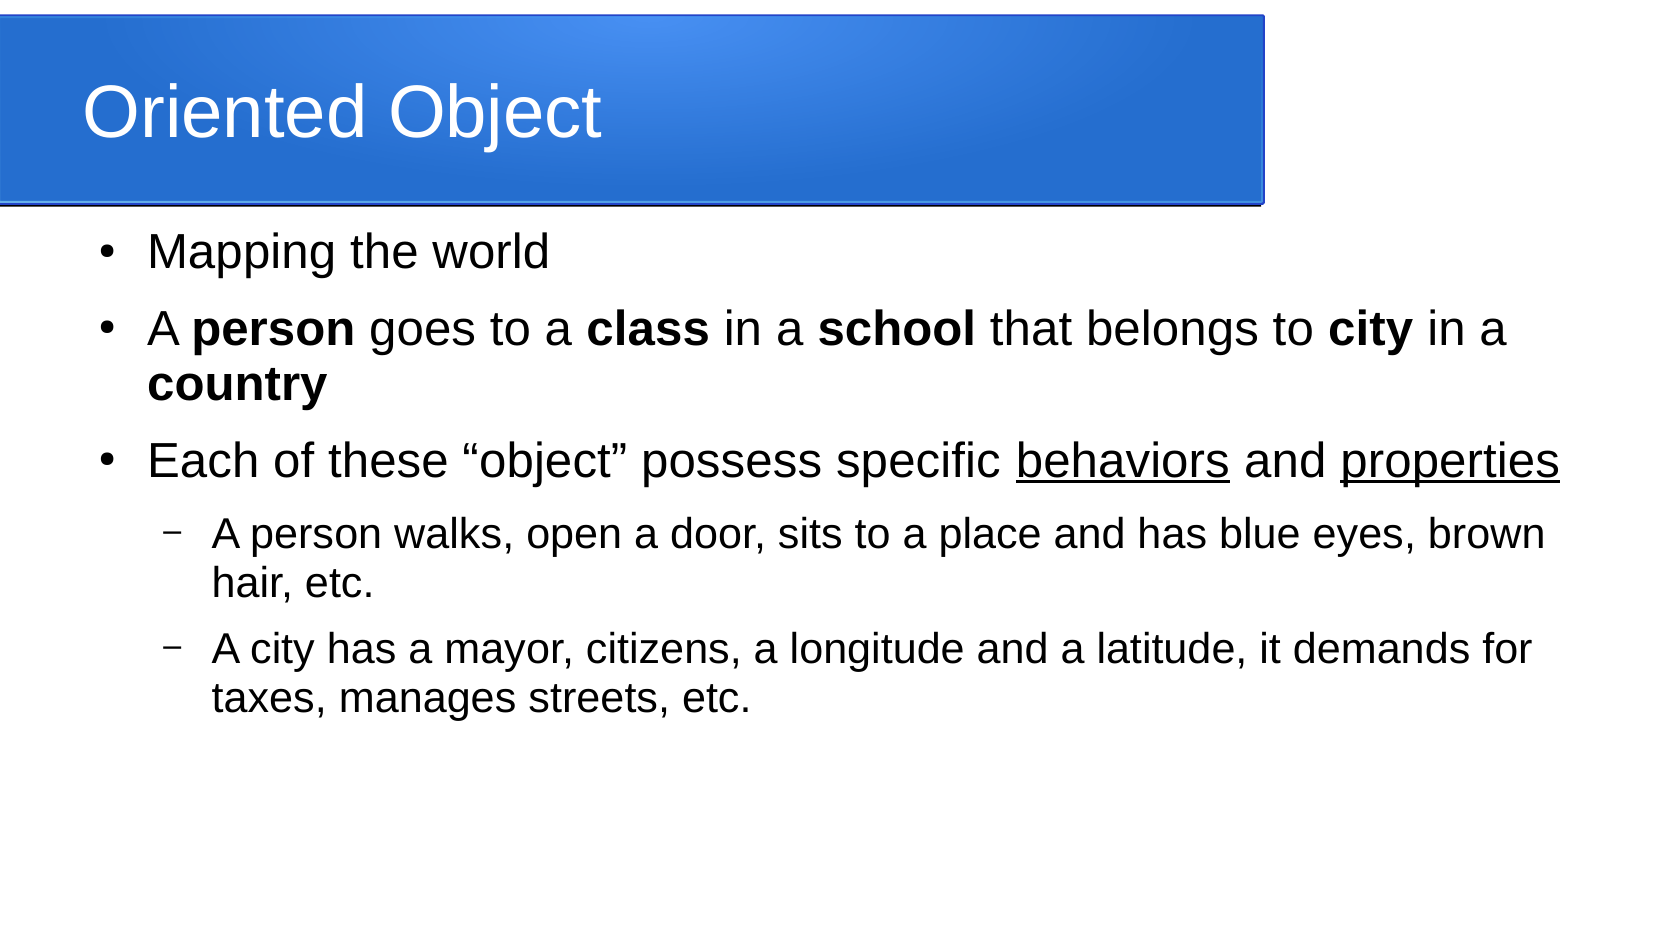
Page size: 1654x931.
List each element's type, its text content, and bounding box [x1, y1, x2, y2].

list Mapping the world A person goes to a class in a school that belongs to city in a country Each of these “object” possess specific behaviors and properties A person walks, open a door, sits to a place and has blue eyes, brown hair, etc. A city has a mayor, citizens, a longitude and a latitude, it demands for taxes, manages streets, etc. [82, 224, 1571, 764]
title Oriented Object [82, 35, 1235, 189]
